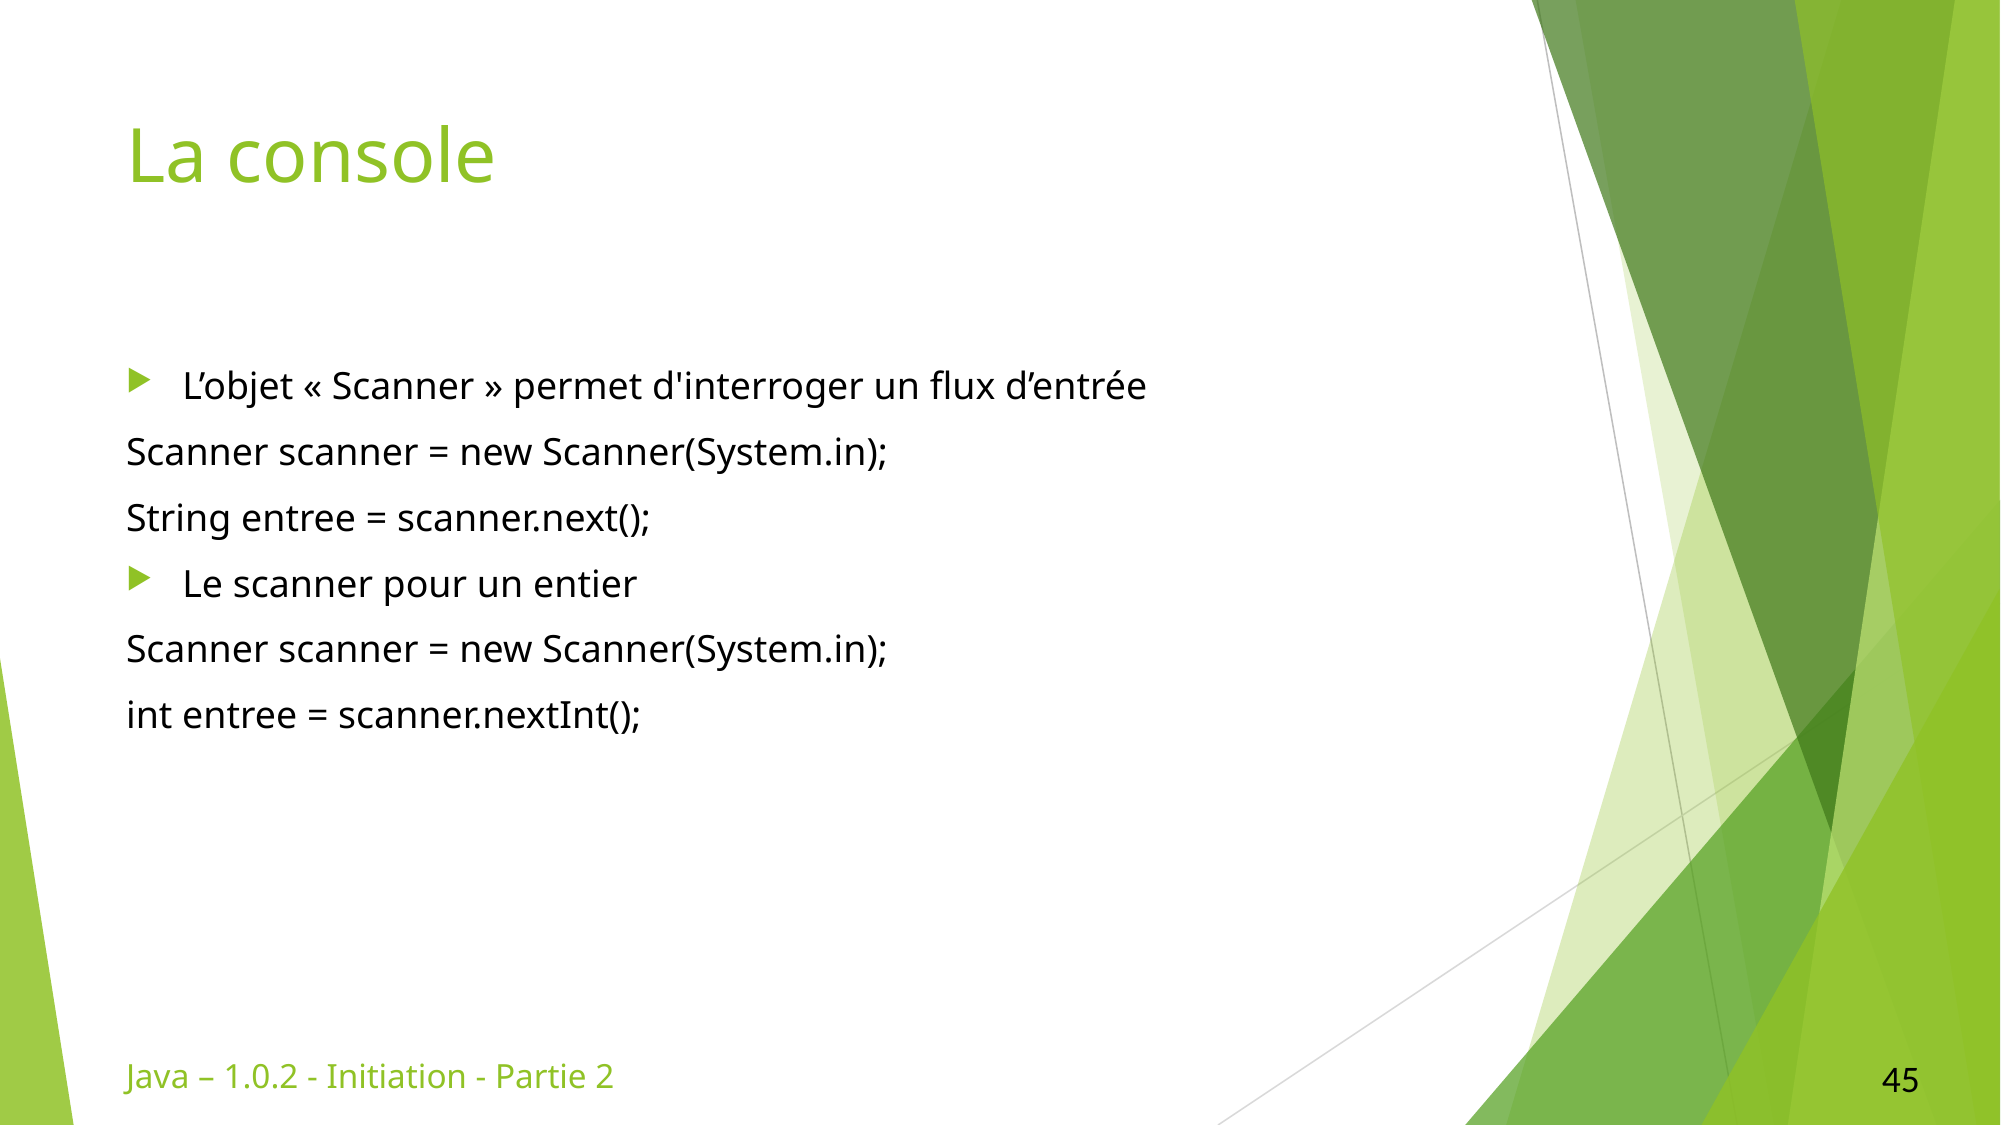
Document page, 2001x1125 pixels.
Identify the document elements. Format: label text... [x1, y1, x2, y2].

text_box [1866, 1047, 1979, 1108]
text_box Java – 1.0.2 - Initiation - Partie 2 [111, 1047, 1094, 1109]
list L’objet « Scanner » permet d'interroger un flux d’entrée Scanner scanner = new Scanner(System.in); String entree = scanner.next(); Le scanner pour un entier Scanner scanner = new Scanner(System.in); int entree = scanner.nextInt(); [111, 354, 1522, 992]
title La console [111, 99, 1522, 317]
